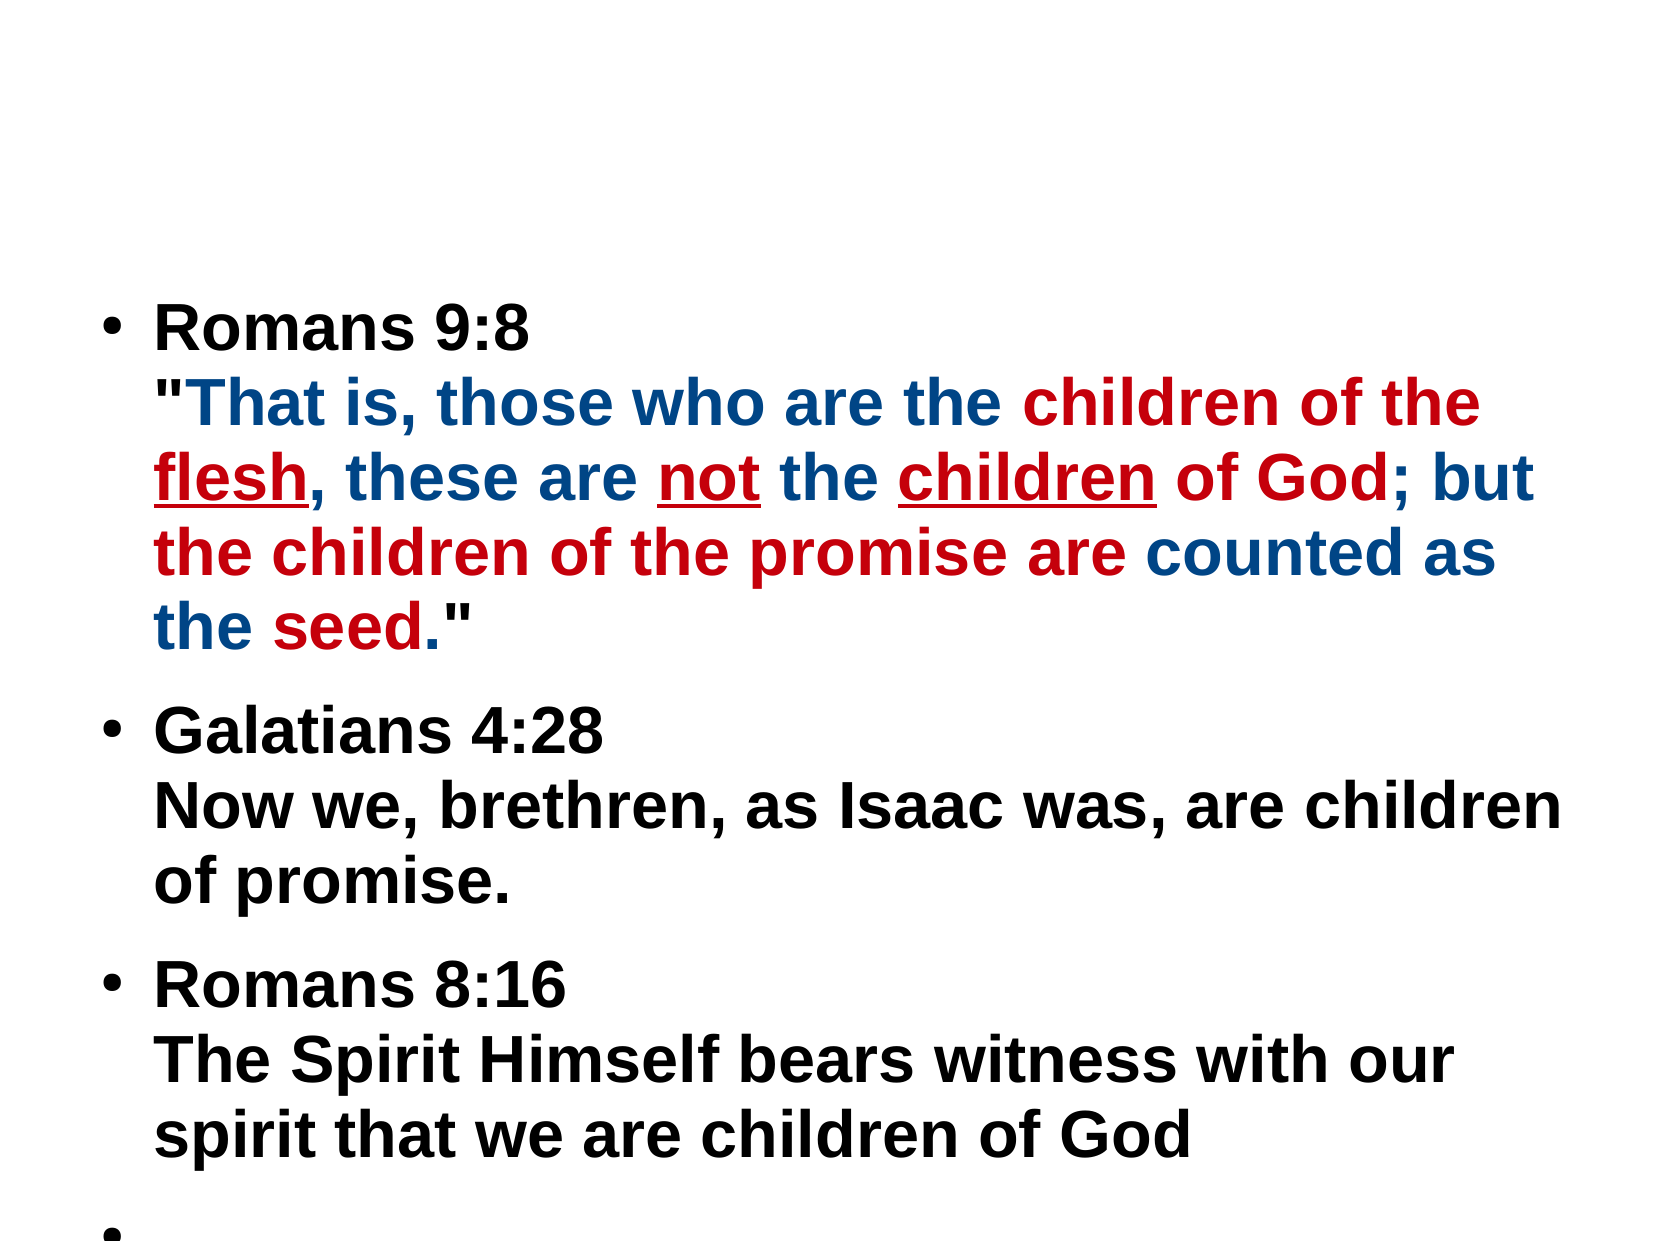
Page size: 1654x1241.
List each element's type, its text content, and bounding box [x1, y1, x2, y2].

list Romans 9:8 "That is, those who are the children of the flesh, these are not the children of God; but the children of the promise are counted as the seed." Galatians 4:28 Now we, brethren, as Isaac was, are children of promise. Romans 8:16 The Spirit Himself bears witness with our spirit that we are children of God [82, 290, 1571, 1241]
